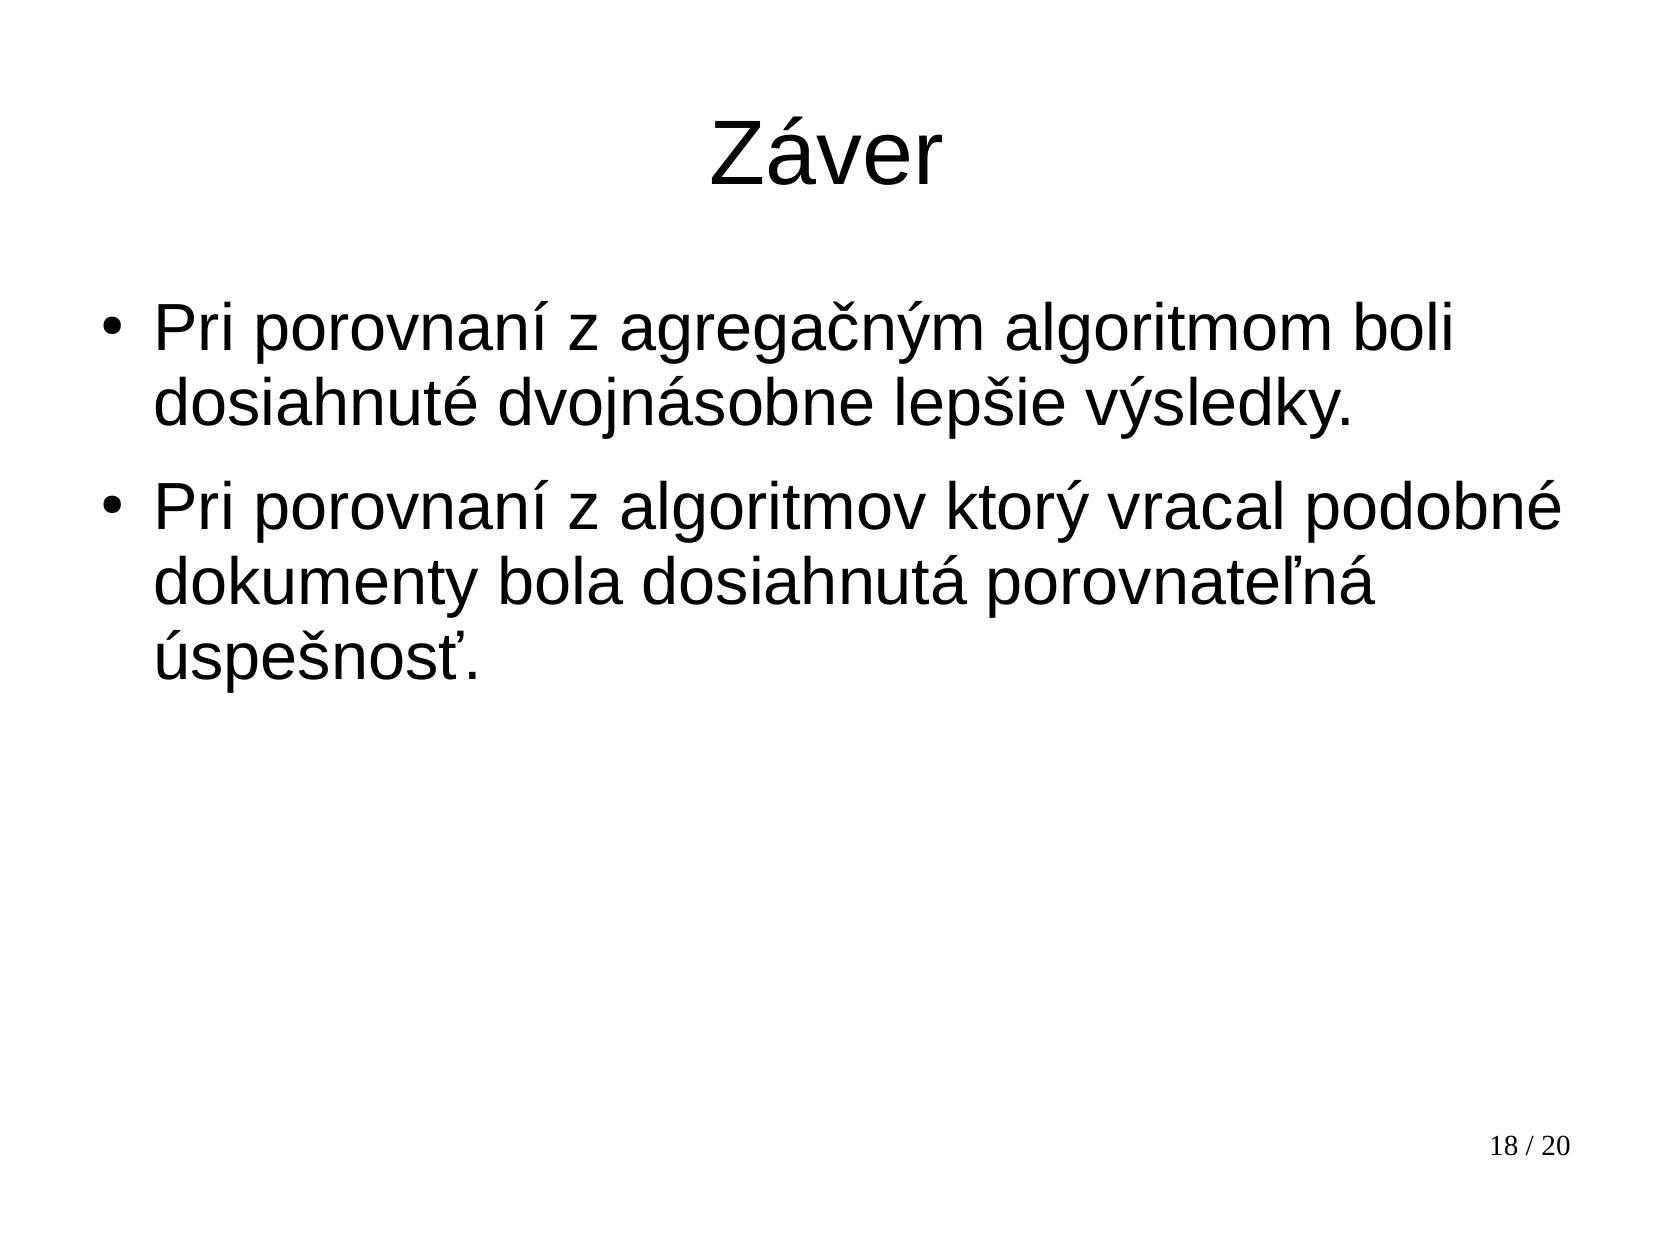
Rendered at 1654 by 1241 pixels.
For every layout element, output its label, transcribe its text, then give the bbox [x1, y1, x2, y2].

list Pri porovnaní z agregačným algoritmom boli dosiahnuté dvojnásobne lepšie výsledky. Pri porovnaní z algoritmov ktorý vracal podobné dokumenty bola dosiahnutá porovnateľná úspešnosť. [82, 290, 1571, 1010]
title Záver [82, 49, 1571, 257]
